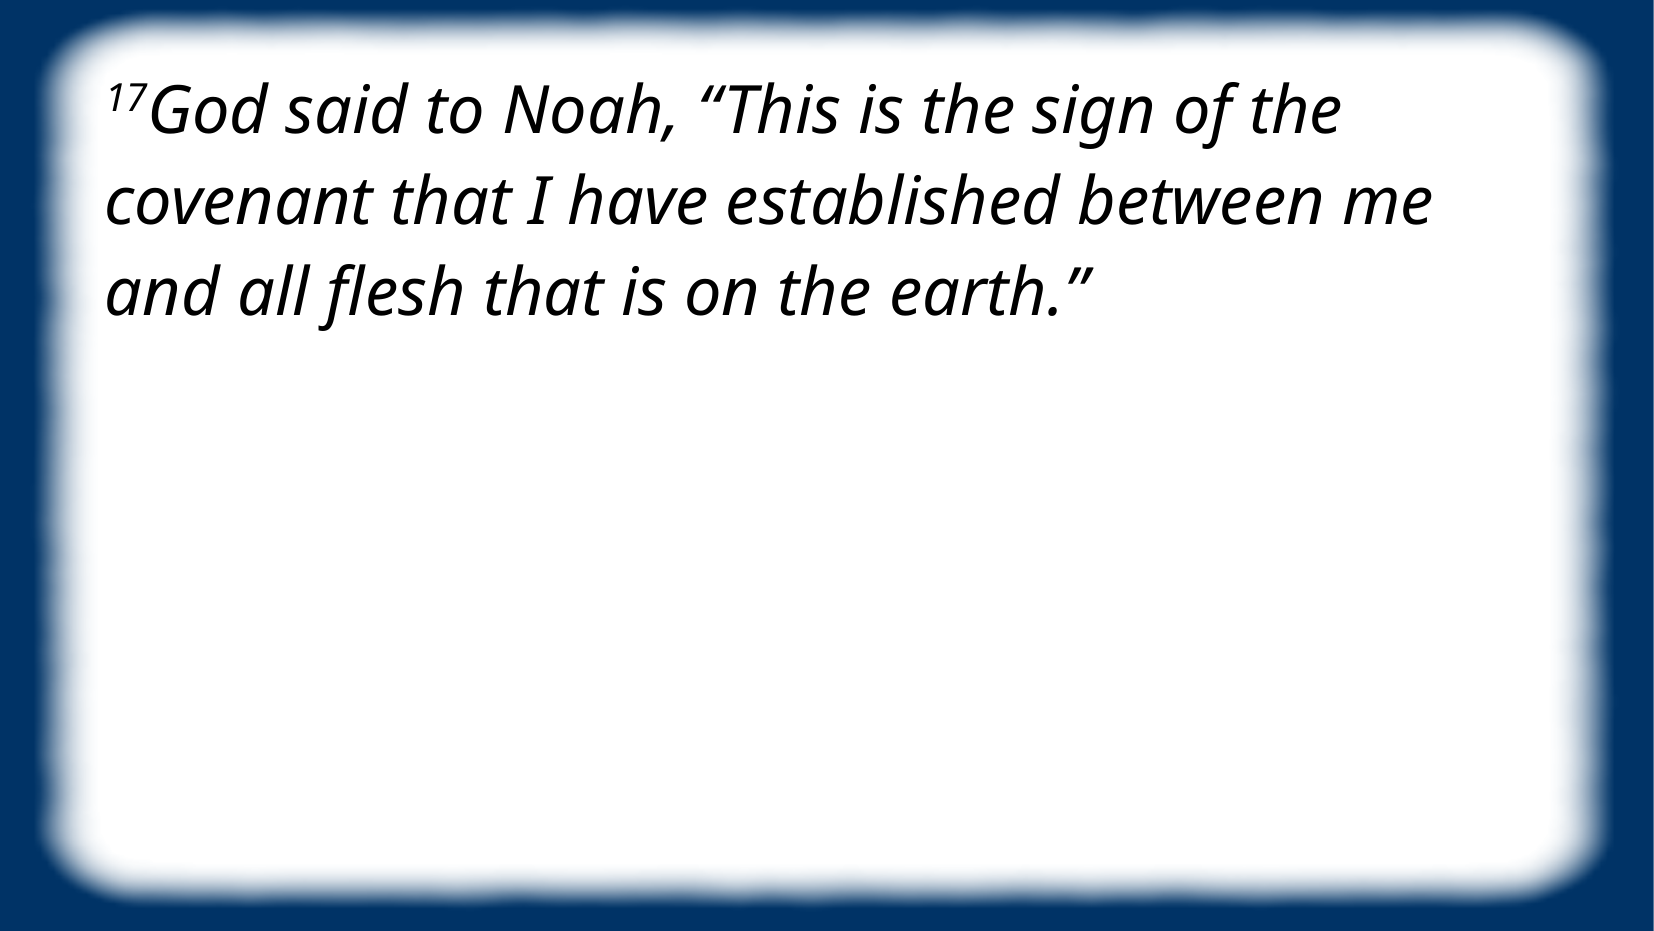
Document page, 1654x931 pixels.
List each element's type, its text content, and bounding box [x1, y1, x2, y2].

picture [0, 0, 1654, 931]
text_box 17God said to Noah, “This is the sign of the covenant that I have established between me and all flesh that is on the earth.” [90, 55, 1546, 425]
